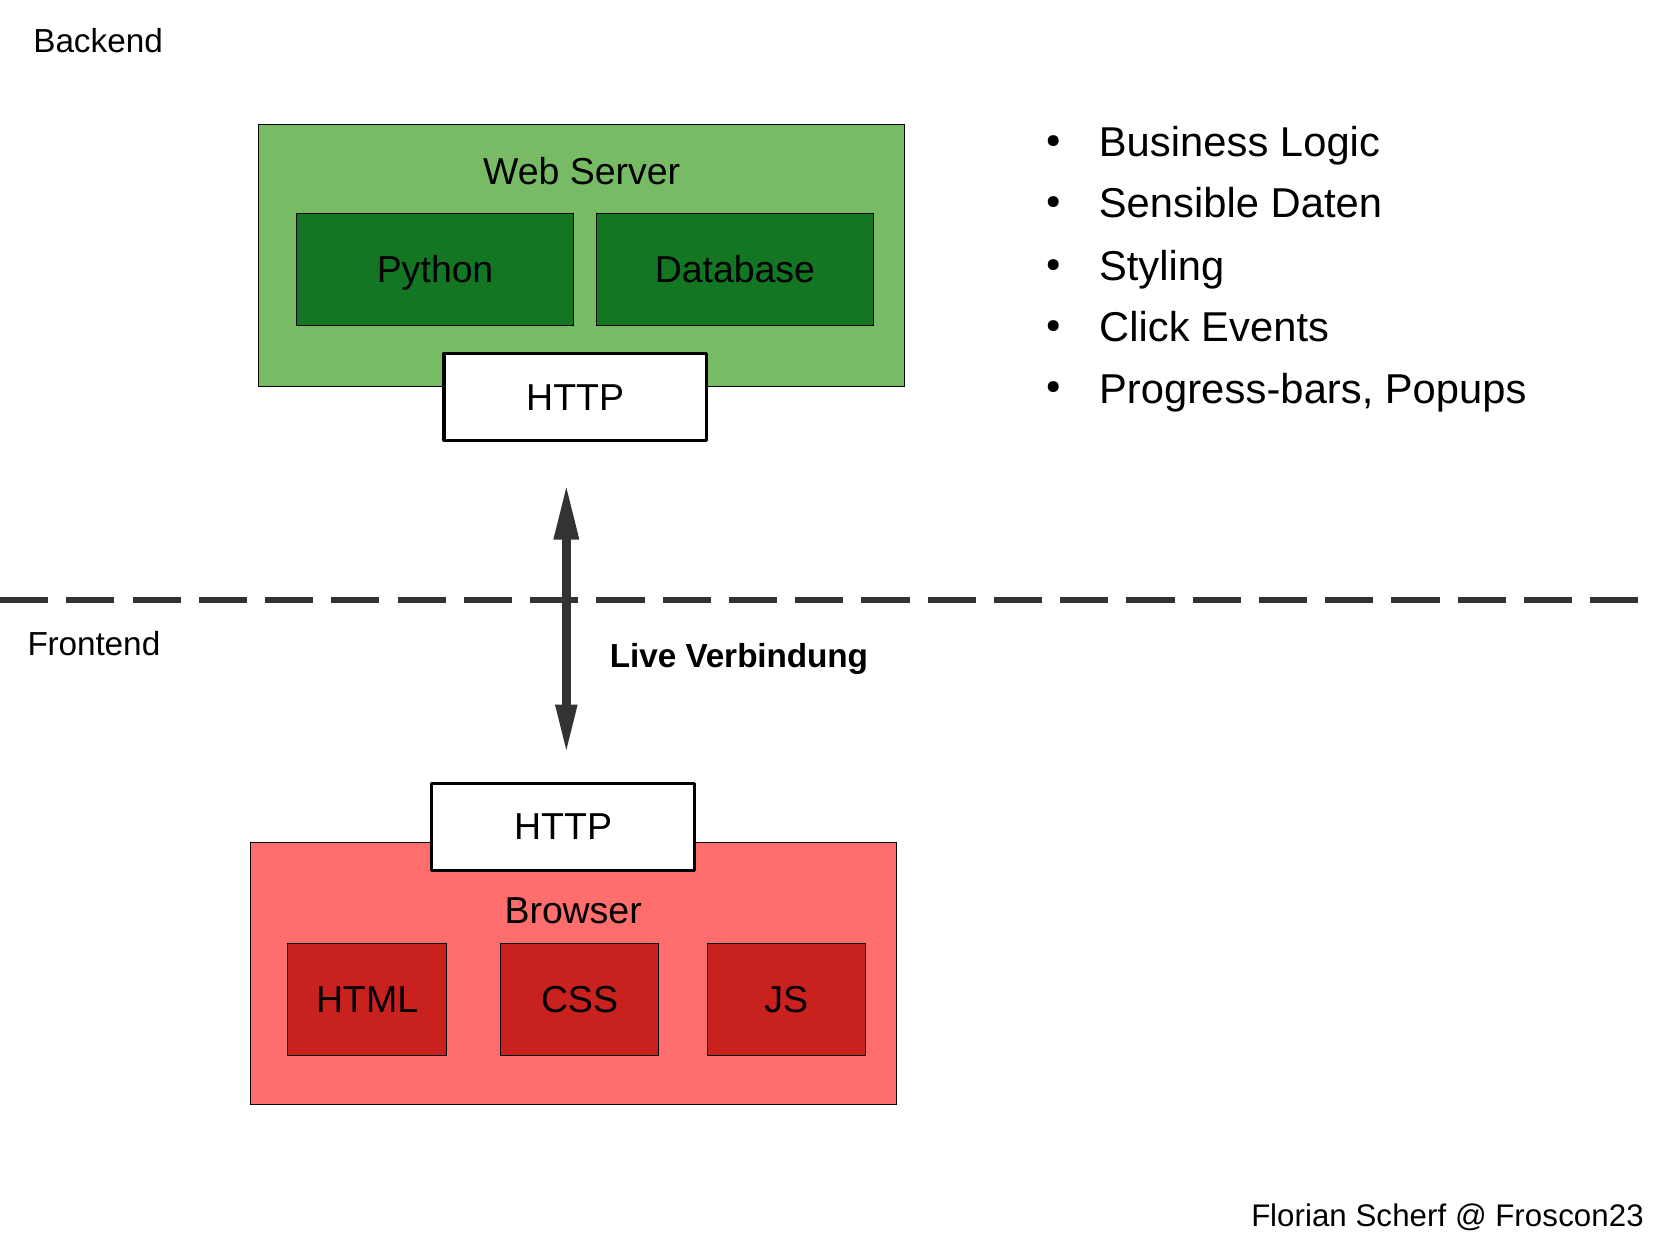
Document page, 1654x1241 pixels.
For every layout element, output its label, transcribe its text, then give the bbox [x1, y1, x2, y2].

list Business Logic Sensible Daten [1028, 118, 1545, 242]
text_box Python [296, 213, 574, 326]
list Frontend [0, 625, 474, 754]
text_box JS [707, 943, 866, 1056]
text_box HTTP [431, 783, 695, 871]
text_box HTTP [444, 353, 707, 441]
text_box HTML [287, 943, 447, 1056]
list Styling Click Events Progress-bars, Popups [1028, 242, 1651, 448]
list Live Verbindung [539, 637, 875, 766]
text_box CSS [500, 943, 659, 1056]
text_box Database [596, 213, 874, 326]
text_box Browser [250, 842, 897, 1105]
text_box Web Server [258, 124, 905, 387]
list Florian Scherf @ Froscon23 [1180, 1198, 1654, 1241]
list Backend [0, 22, 480, 151]
